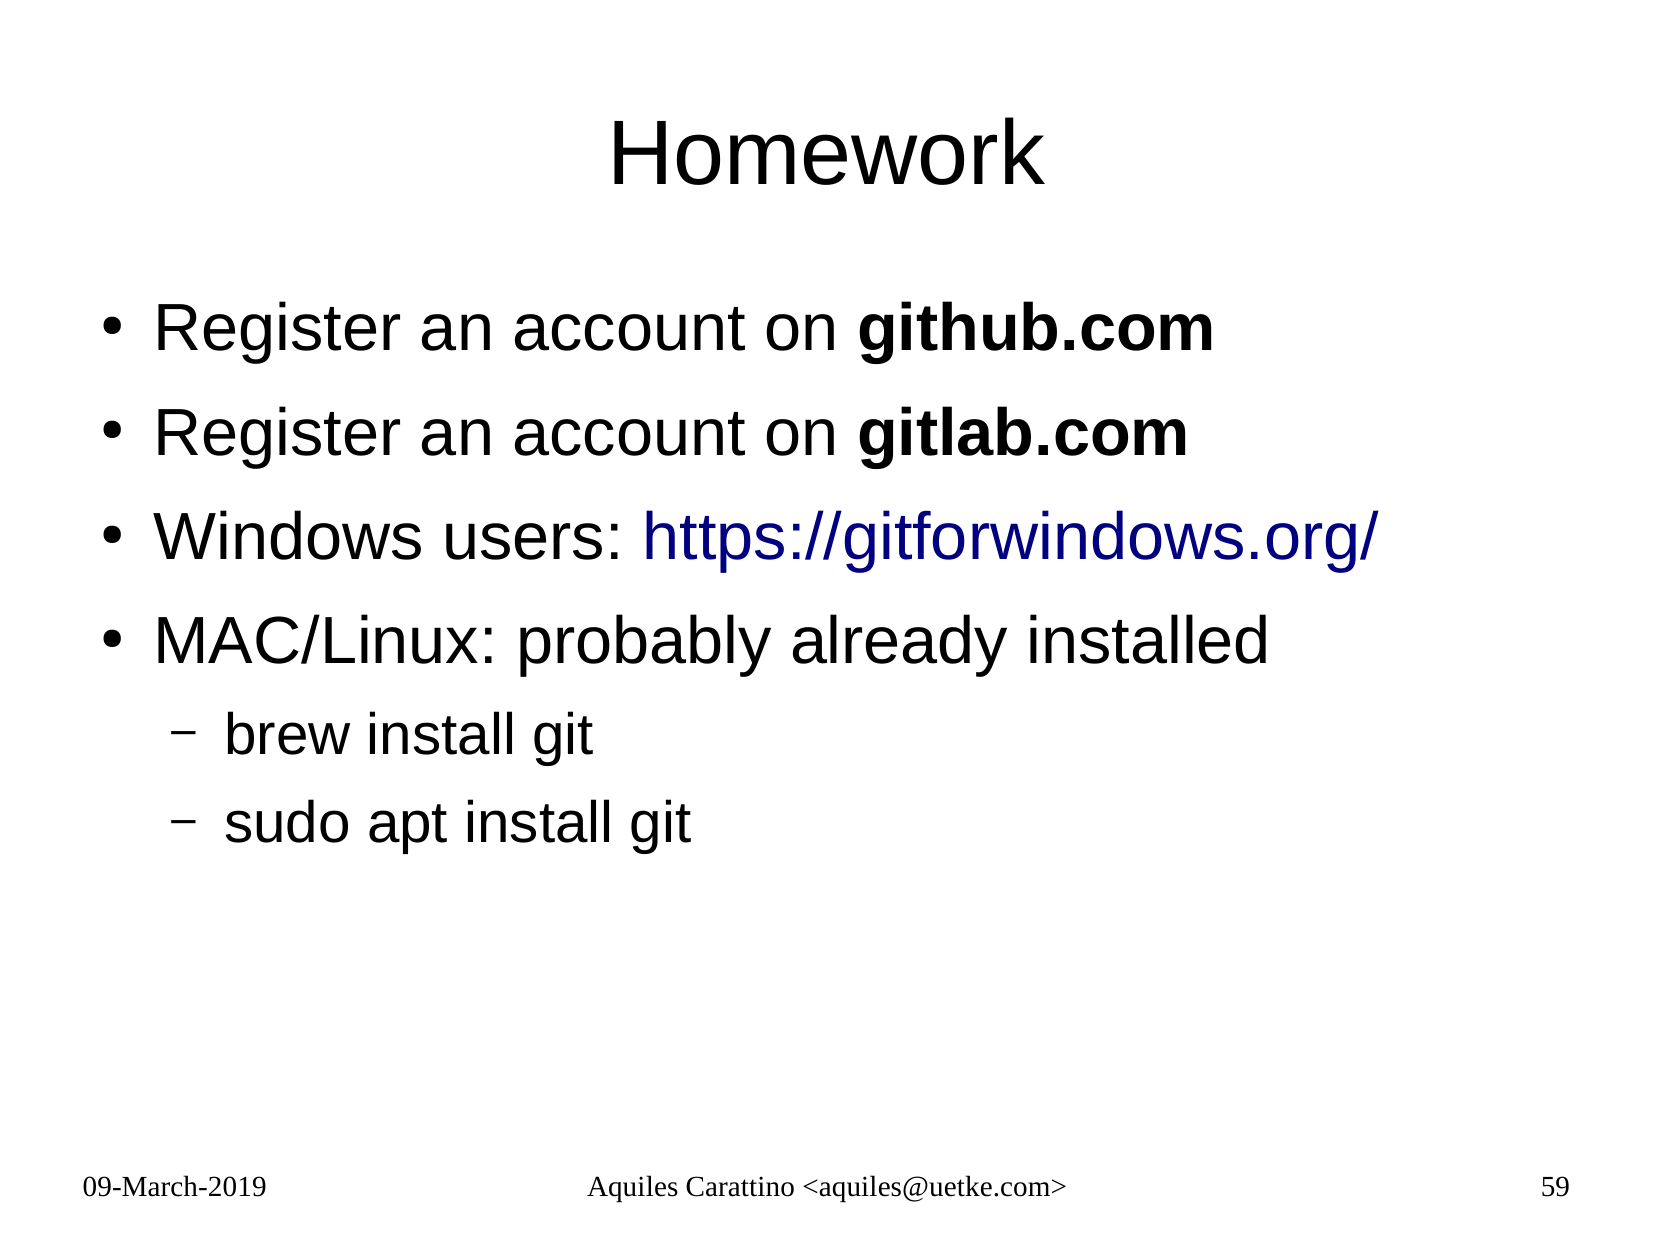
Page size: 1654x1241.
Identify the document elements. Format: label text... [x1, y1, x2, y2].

title Homework [82, 49, 1571, 257]
list Register an account on github.com Register an account on gitlab.com Windows users: https://gitforwindows.org/ MAC/Linux: probably already installed brew install git sudo apt install git [82, 290, 1571, 1010]
